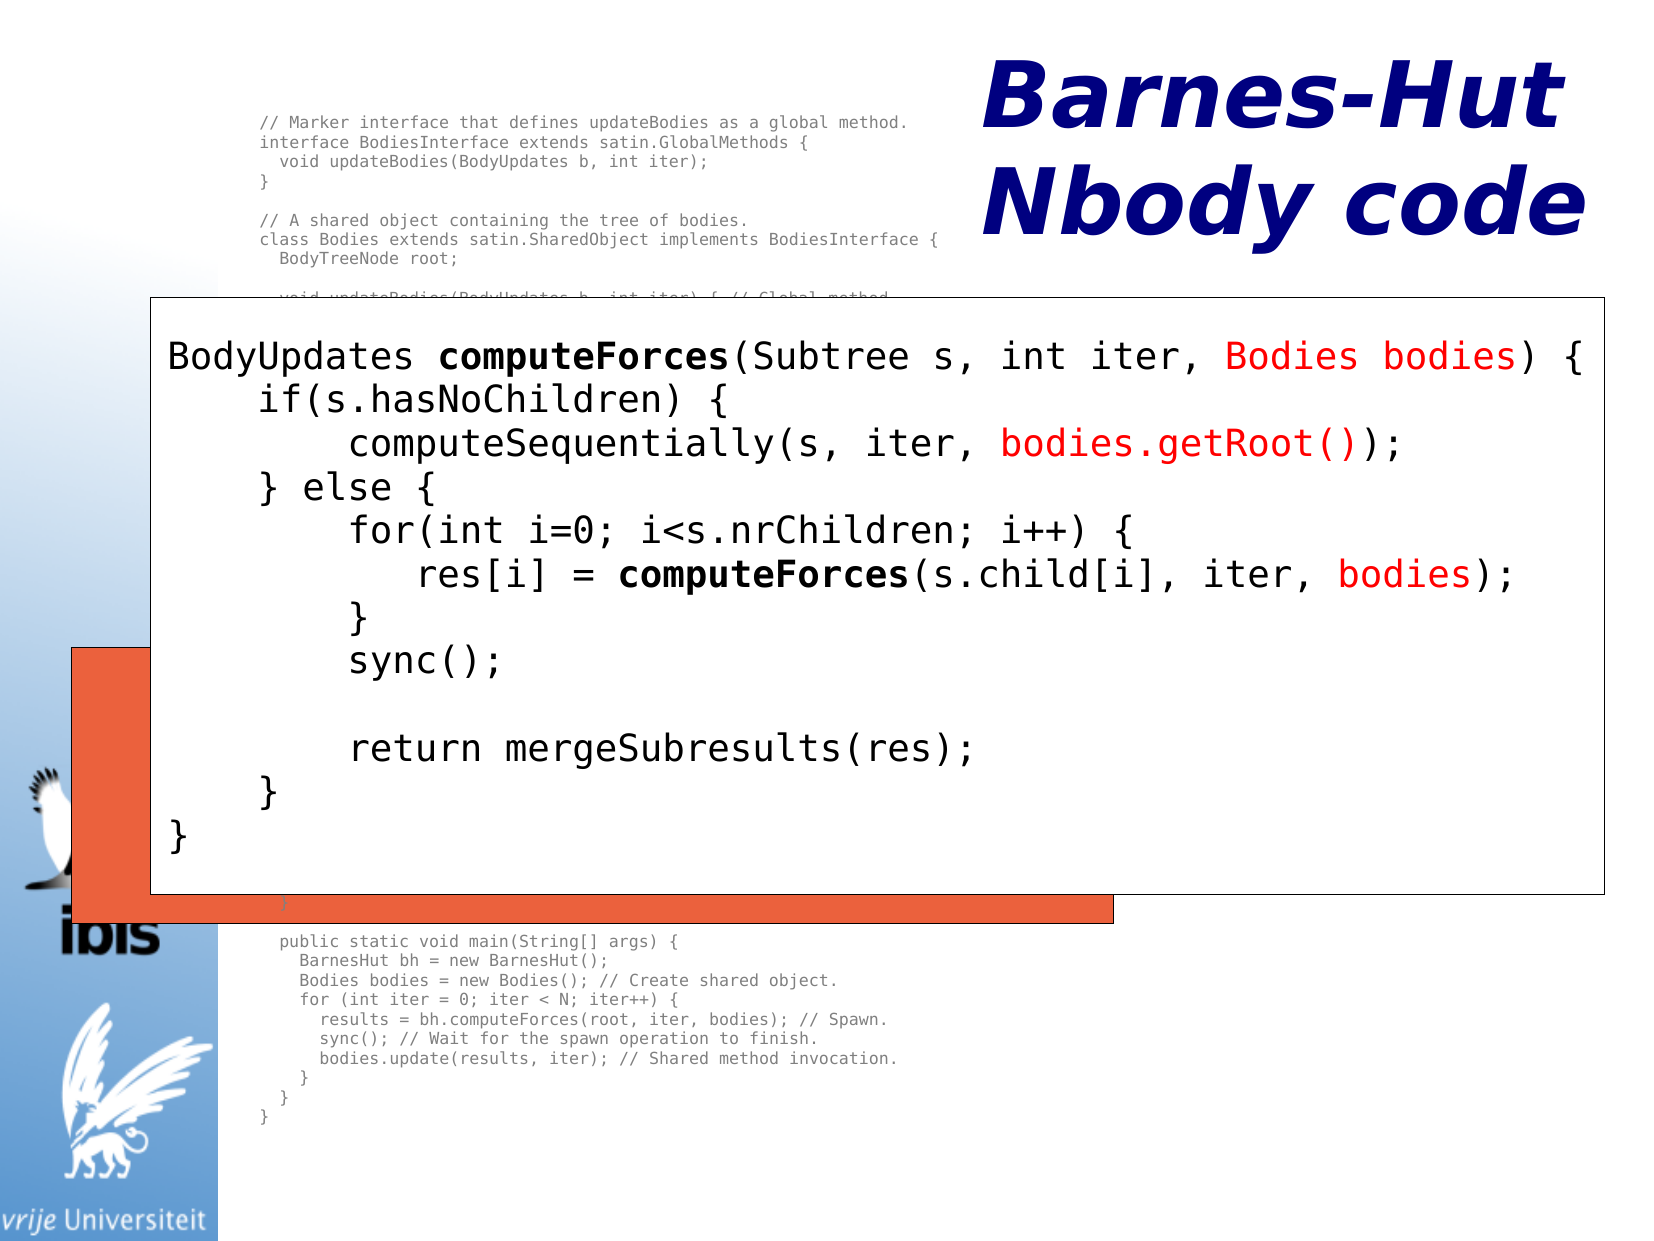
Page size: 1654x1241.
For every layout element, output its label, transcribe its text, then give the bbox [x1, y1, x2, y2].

text_box // Marker interface that defines updateBodies as a global method. interface BodiesInterface extends satin.GlobalMethods { void updateBodies(BodyUpdates b, int iter); } // A shared object containing the tree of bodies. class Bodies extends satin.SharedObject implements BodiesInterface { BodyTreeNode root; void updateBodies(BodyUpdates b, int iter) { // Global method. root.applyUpdates(b, iter); // Update bodies in our tree. } BodyTreeNode getRoot() { // Local method. return root; } } // Mark the computeForces method as a spawn operation. interface BHSpawns extends satin.Spawnable { BodyUpdates computeForces(Subtree s, int iter, Bodies bodies); } class BarnesHut extends satin.SatinObject implements BHSpawns { boolean guard_computeForces(Subtree s, int iter, Bodies bodies) { return bodies.iter + 1 == iter; } // Spawnable method. The "bodies" parameter is a shared object. BodyUpdates computeForces(Subtree s, int iter, Bodies bodies) { if(s.hasNoChildren) { computeSequentially(s, iter, bodies.getRoot()); } else { // Divide the work and spawn tasks (recursion step). for(int i=0; i<s.nrChildren; i++) { res[i] = computeForces(s.child[i], iter, bodies); // Spawn. } sync(); // Wait for the spawn operation to finish. return mergeSubresults(res); // Merge results and return. } } public static void main(String[] args) { BarnesHut bh = new BarnesHut(); Bodies bodies = new Bodies(); // Create shared object. for (int iter = 0; iter < N; iter++) { results = bh.computeForces(root, iter, bodies); // Spawn. sync(); // Wait for the spawn operation to finish. bodies.update(results, iter); // Shared method invocation. } } } [259, 895, 1093, 1160]
text_box [1093, 895, 1114, 924]
text_box [71, 647, 259, 924]
text_box // Marker interface that defines updateBodies as a global method. interface BodiesInterface extends satin.GlobalMethods { void updateBodies(BodyUpdates b, int iter); } // A shared object containing the tree of bodies. class Bodies extends satin.SharedObject implements BodiesInterface { BodyTreeNode root; void updateBodies(BodyUpdates b, int iter) { // Global method. root.applyUpdates(b, iter); // Update bodies in our tree. } BodyTreeNode getRoot() { // Local method. return root; } } // Mark the computeForces method as a spawn operation. interface BHSpawns extends satin.Spawnable { BodyUpdates computeForces(Subtree s, int iter, Bodies bodies); } class BarnesHut extends satin.SatinObject implements BHSpawns { boolean guard_computeForces(Subtree s, int iter, Bodies bodies) { return bodies.iter + 1 == iter; } // Spawnable method. The "bodies" parameter is a shared object. BodyUpdates computeForces(Subtree s, int iter, Bodies bodies) { if(s.hasNoChildren) { computeSequentially(s, iter, bodies.getRoot()); } else { // Divide the work and spawn tasks (recursion step). for(int i=0; i<s.nrChildren; i++) { res[i] = computeForces(s.child[i], iter, bodies); // Spawn. } sync(); // Wait for the spawn operation to finish. return mergeSubresults(res); // Merge results and return. } } public static void main(String[] args) { BarnesHut bh = new BarnesHut(); Bodies bodies = new Bodies(); // Create shared object. for (int iter = 0; iter < N; iter++) { results = bh.computeForces(root, iter, bodies); // Spawn. sync(); // Wait for the spawn operation to finish. bodies.update(results, iter); // Shared method invocation. } } } [259, 113, 1093, 297]
picture [0, 0, 218, 1241]
text_box BodyUpdates computeForces(Subtree s, int iter, Bodies bodies) { if(s.hasNoChildren) { computeSequentially(s, iter, bodies.getRoot()); } else { for(int i=0; i<s.nrChildren; i++) { res[i] = computeForces(s.child[i], iter, bodies); } sync(); return mergeSubresults(res); } } [150, 297, 1605, 895]
title Barnes-Hut Nbody code [981, 42, 1617, 257]
